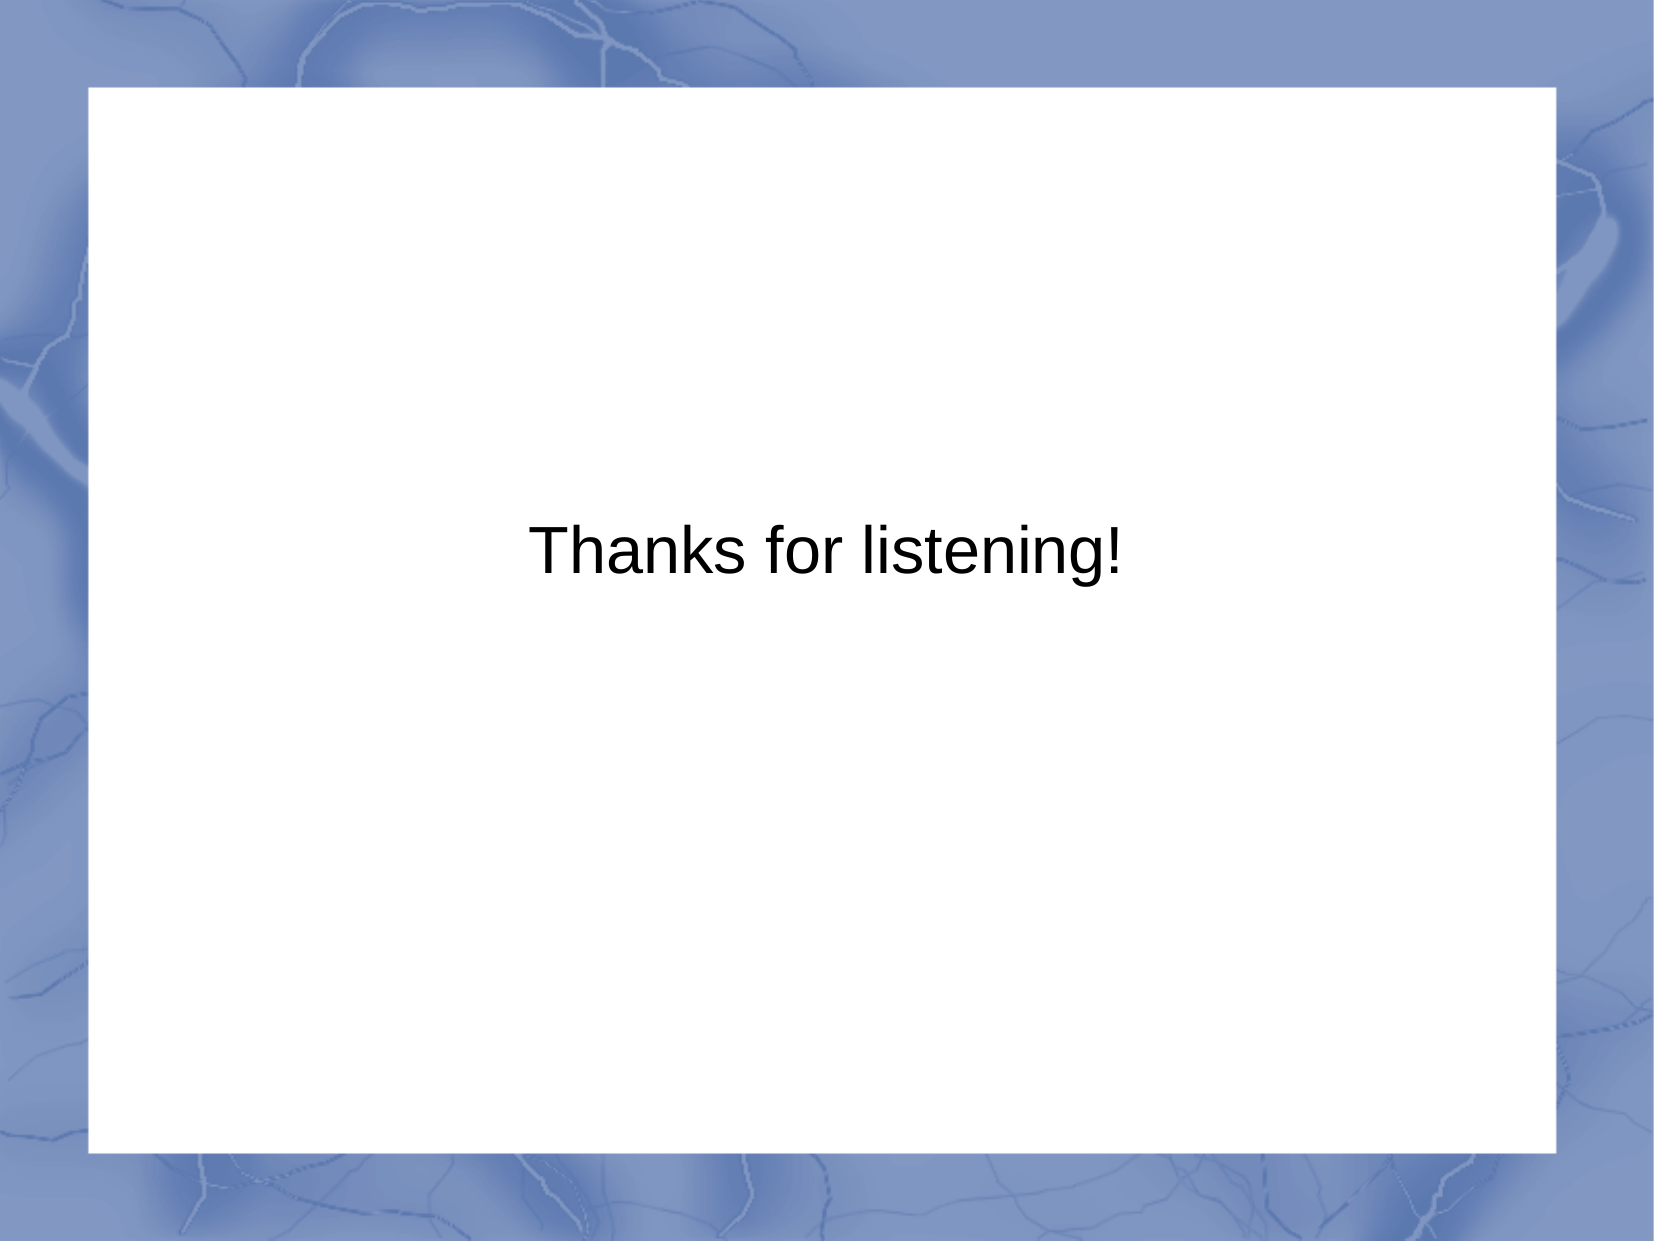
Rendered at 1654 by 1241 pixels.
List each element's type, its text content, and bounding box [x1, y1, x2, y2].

subtitle Thanks for listening! [118, 90, 1536, 1010]
picture [0, 0, 1654, 1241]
